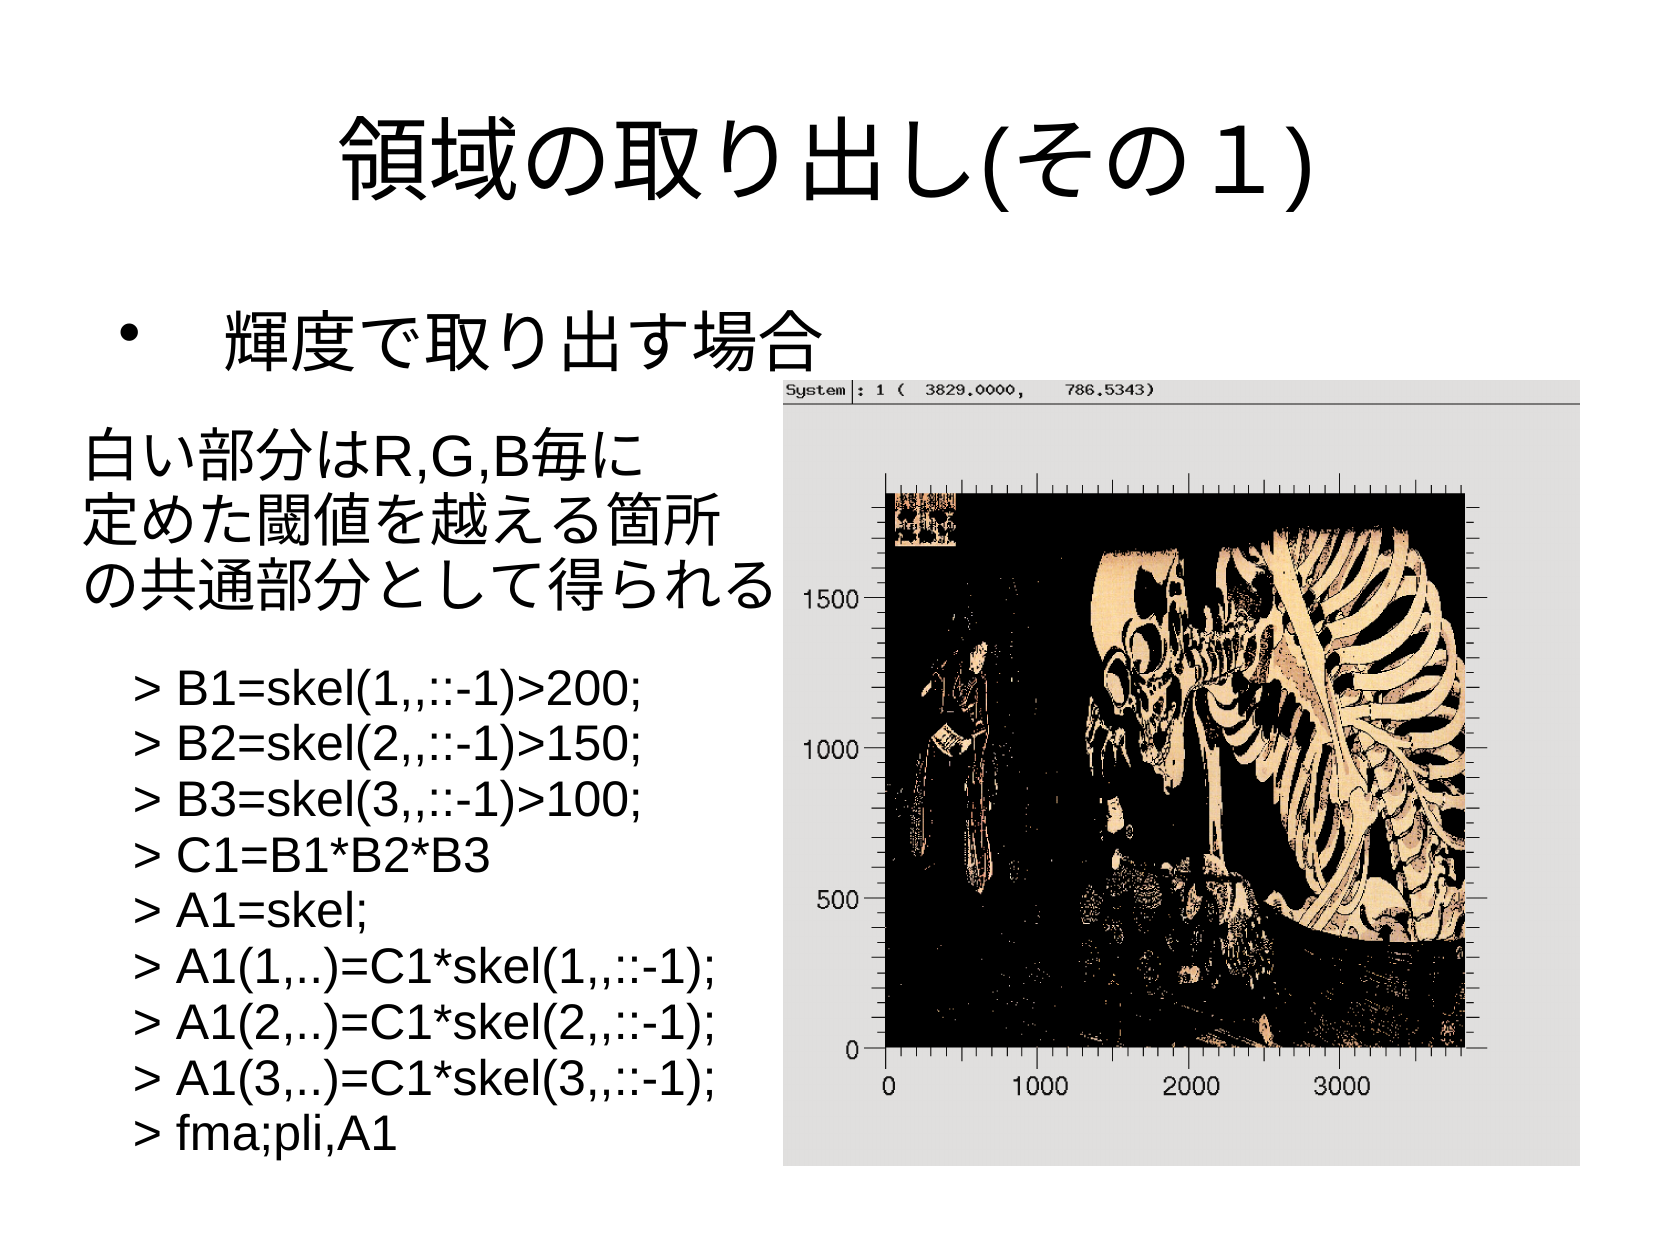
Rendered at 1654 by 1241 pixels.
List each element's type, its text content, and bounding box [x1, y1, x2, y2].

text_box > B1=skel(1,,::-1)>200; > B2=skel(2,,::-1)>150; > B3=skel(3,,::-1)>100; > C1=B1*B2*B3 > A1=skel; > A1(1,..)=C1*skel(1,,::-1); > A1(2,..)=C1*skel(2,,::-1); > A1(3,..)=C1*skel(3,,::-1); > fma;pli,A1 [118, 649, 739, 1241]
title 領域の取り出し(その１)‏ [82, 56, 1571, 249]
list 輝度で取り出す場合 [82, 290, 1571, 414]
text_box 白い部分はR,G,B毎に 定めた閾値を越える箇所 の共通部分として得られる [66, 413, 740, 619]
picture [783, 380, 1581, 1167]
